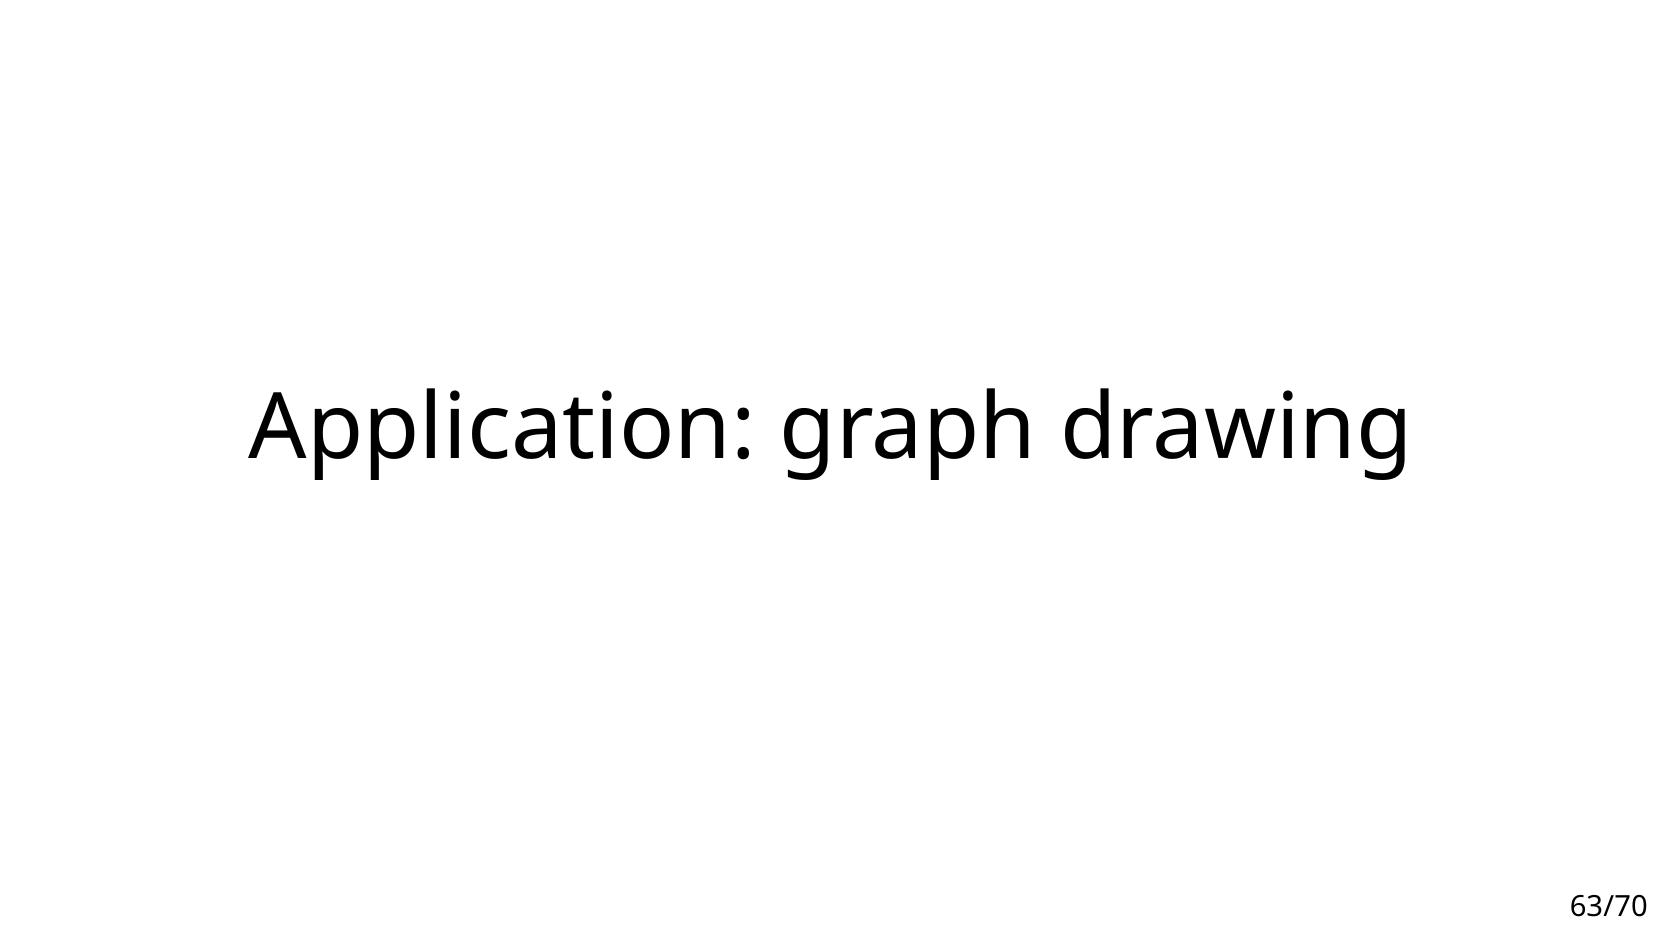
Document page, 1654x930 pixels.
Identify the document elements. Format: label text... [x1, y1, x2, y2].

title Application: graph drawing [87, 344, 1576, 501]
